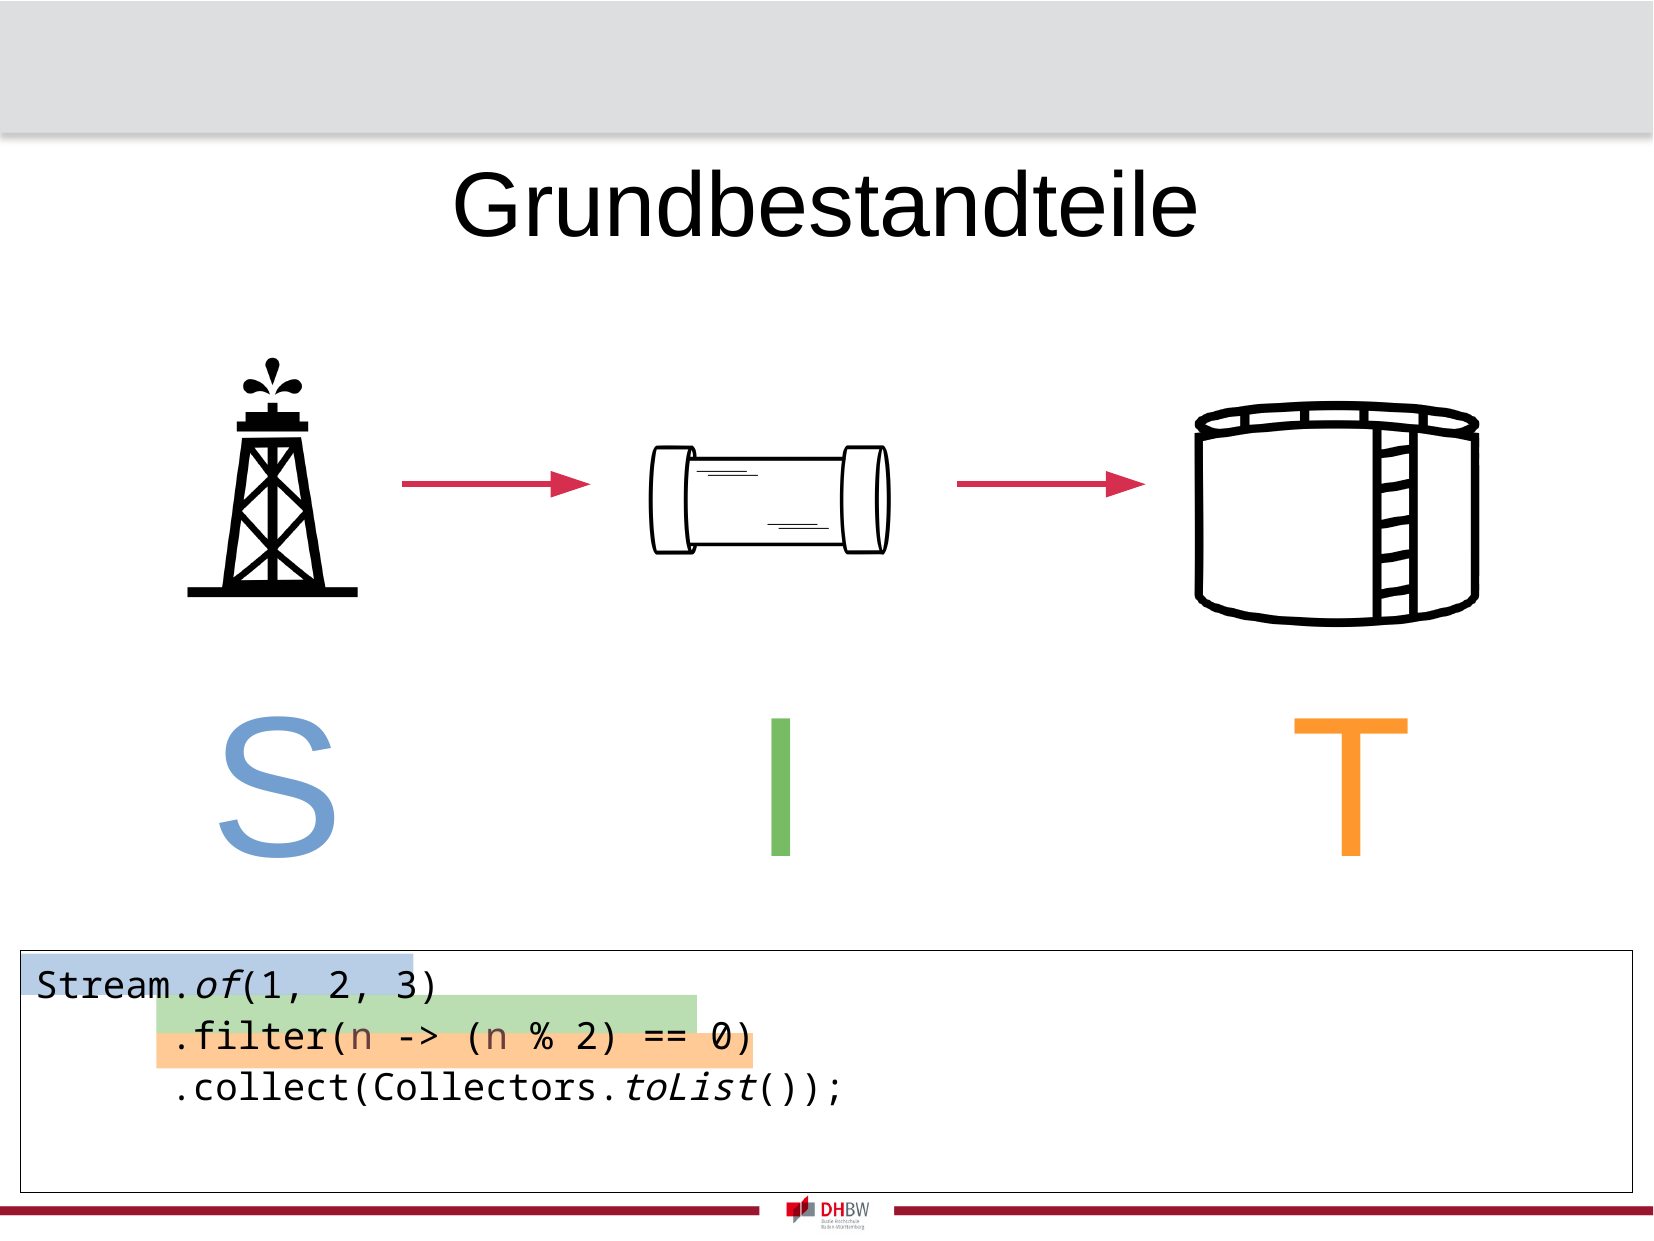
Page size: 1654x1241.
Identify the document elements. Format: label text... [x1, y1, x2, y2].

text_box Stream.of(1, 2, 3) .filter(n -> (n % 2) == 0) .collect(Collectors.toList()); [20, 950, 1633, 1193]
text_box T [1275, 668, 1428, 907]
title Grundbestandteile [82, 147, 1571, 257]
text_box I [738, 668, 824, 907]
text_box S [195, 668, 359, 907]
picture [0, 1, 1654, 1237]
